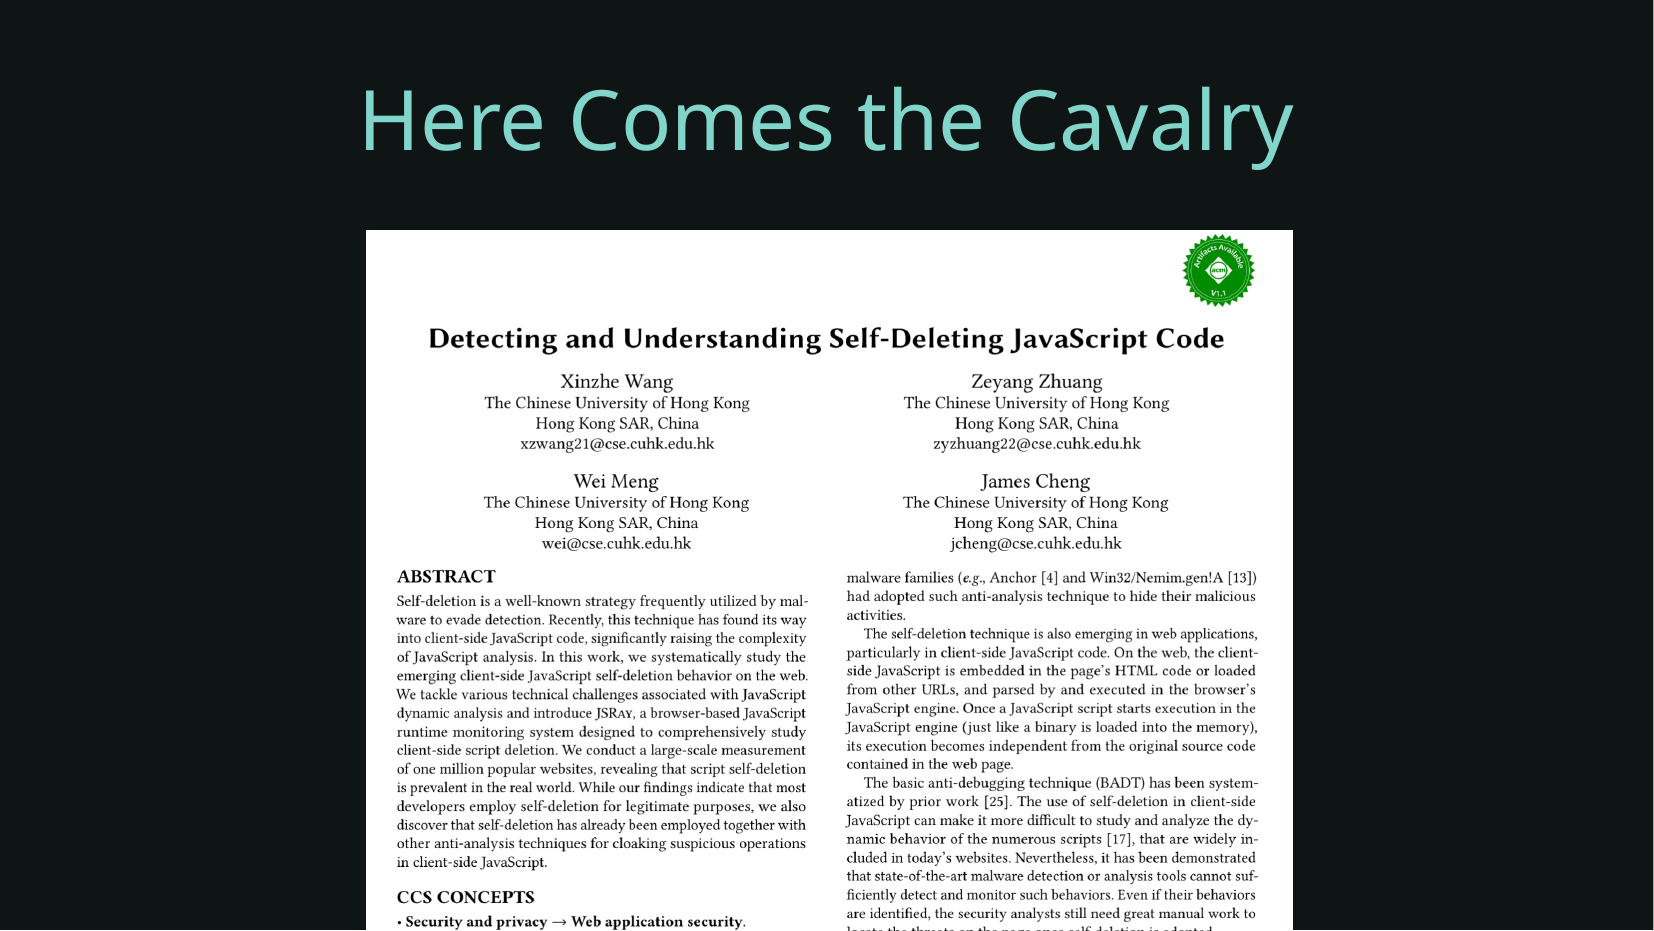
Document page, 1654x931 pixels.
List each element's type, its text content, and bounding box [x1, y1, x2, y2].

picture [366, 230, 1293, 931]
title Here Comes the Cavalry [0, 0, 1654, 237]
